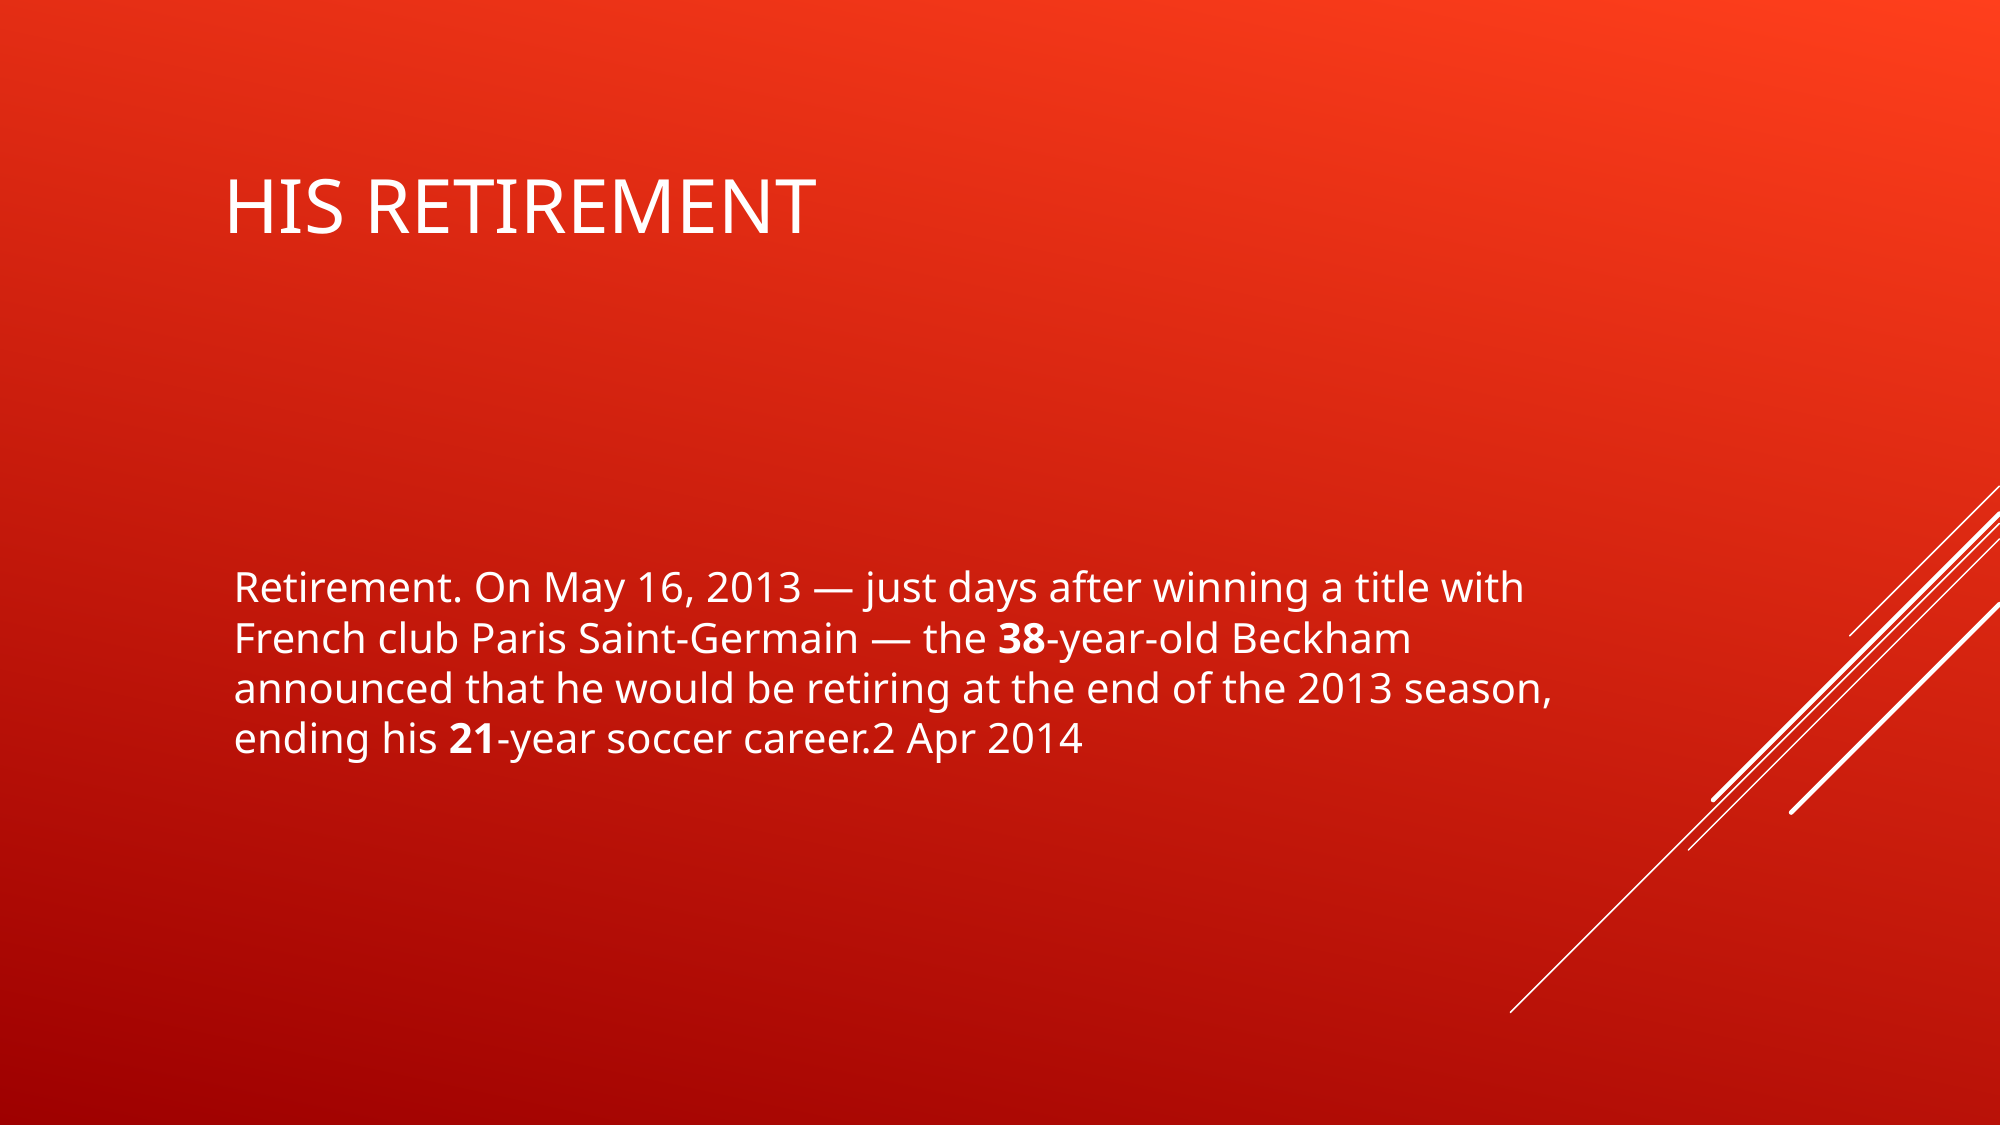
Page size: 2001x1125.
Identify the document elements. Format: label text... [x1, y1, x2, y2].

list Retirement. On May 16, 2013 — just days after winning a title with French club Paris Saint-Germain — the 38-year-old Beckham announced that he would be retiring at the end of the 2013 season, ending his 21-year soccer career.2 Apr 2014 [218, 365, 1619, 959]
title His retirement [208, 66, 1619, 341]
